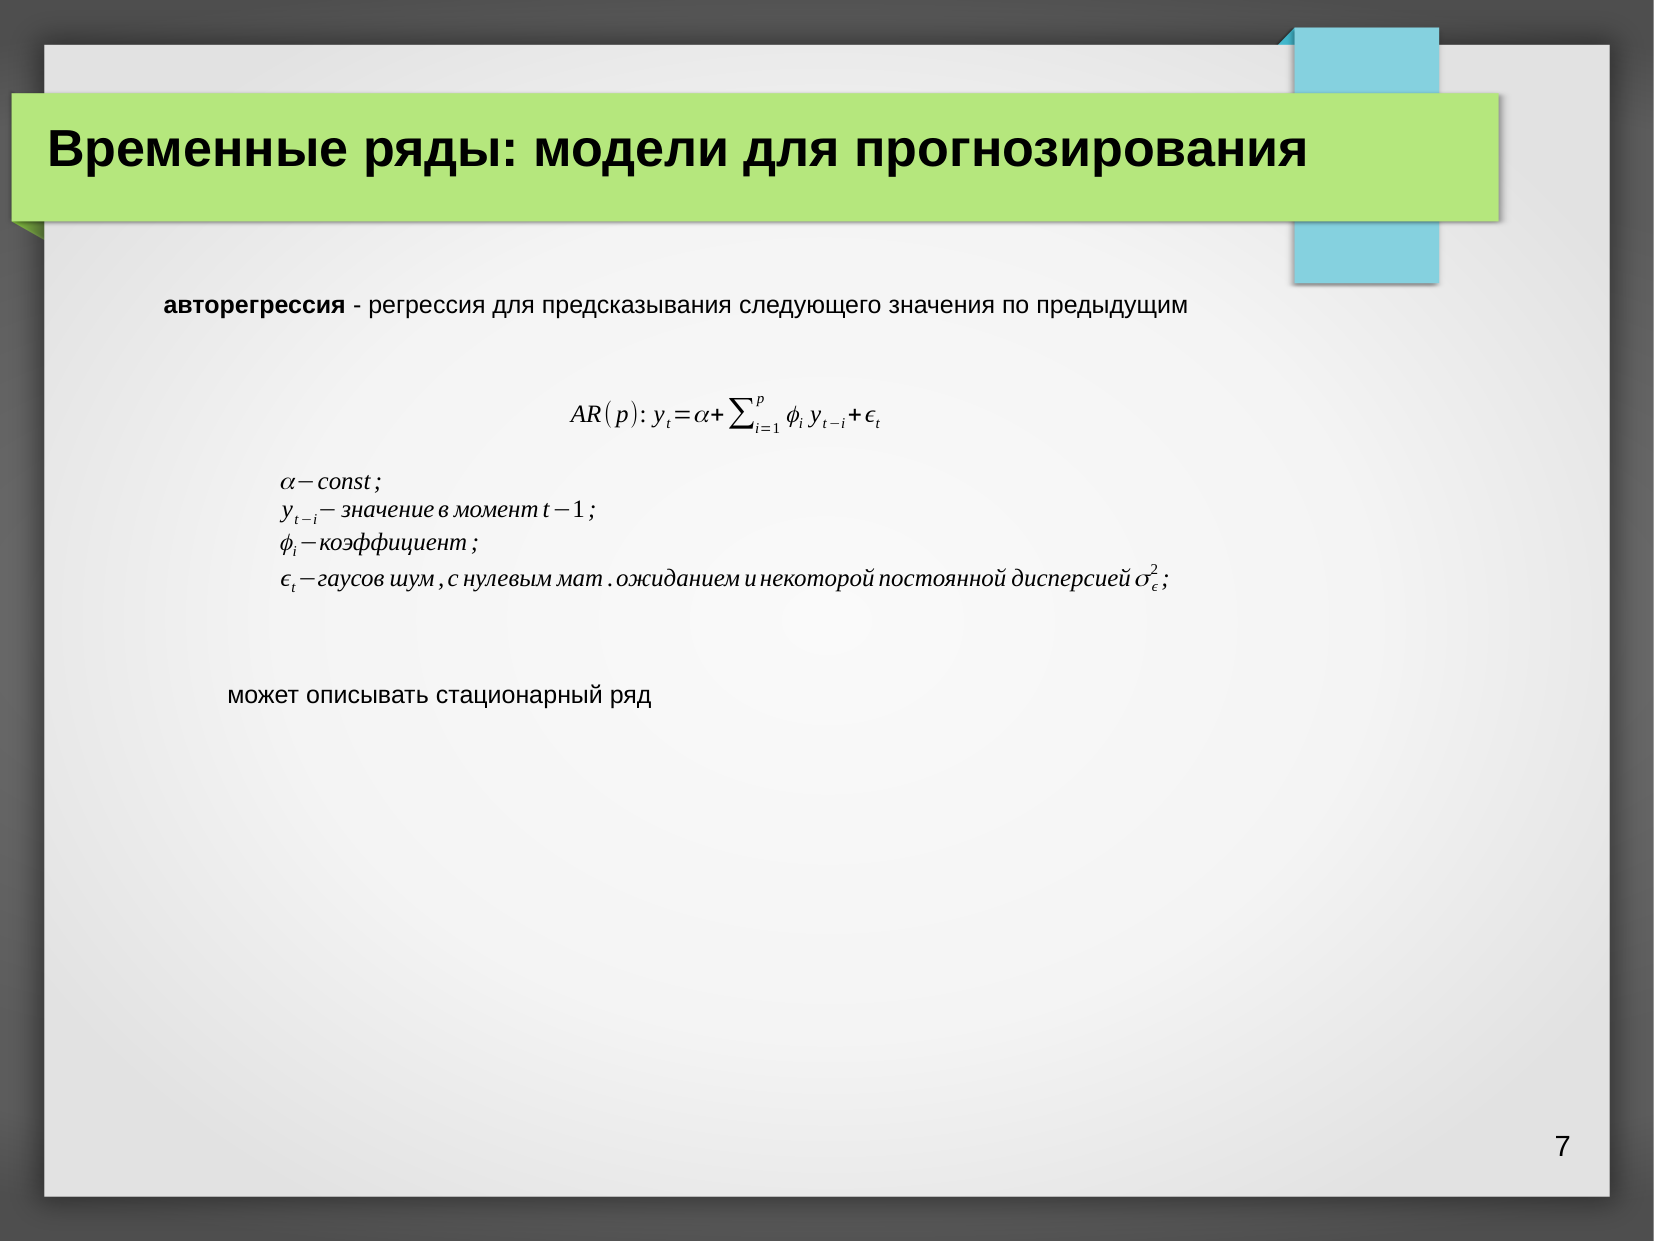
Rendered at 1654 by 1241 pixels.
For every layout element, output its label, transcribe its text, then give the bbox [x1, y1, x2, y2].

chart [278, 389, 1170, 596]
picture [0, 0, 1654, 1241]
title Временные ряды: модели для прогнозирования [47, 96, 1430, 201]
text_box авторегрессия - регрессия для предсказывания следующего значения по предыдущим [148, 283, 1595, 327]
text_box может описывать стационарный ряд [212, 673, 745, 745]
